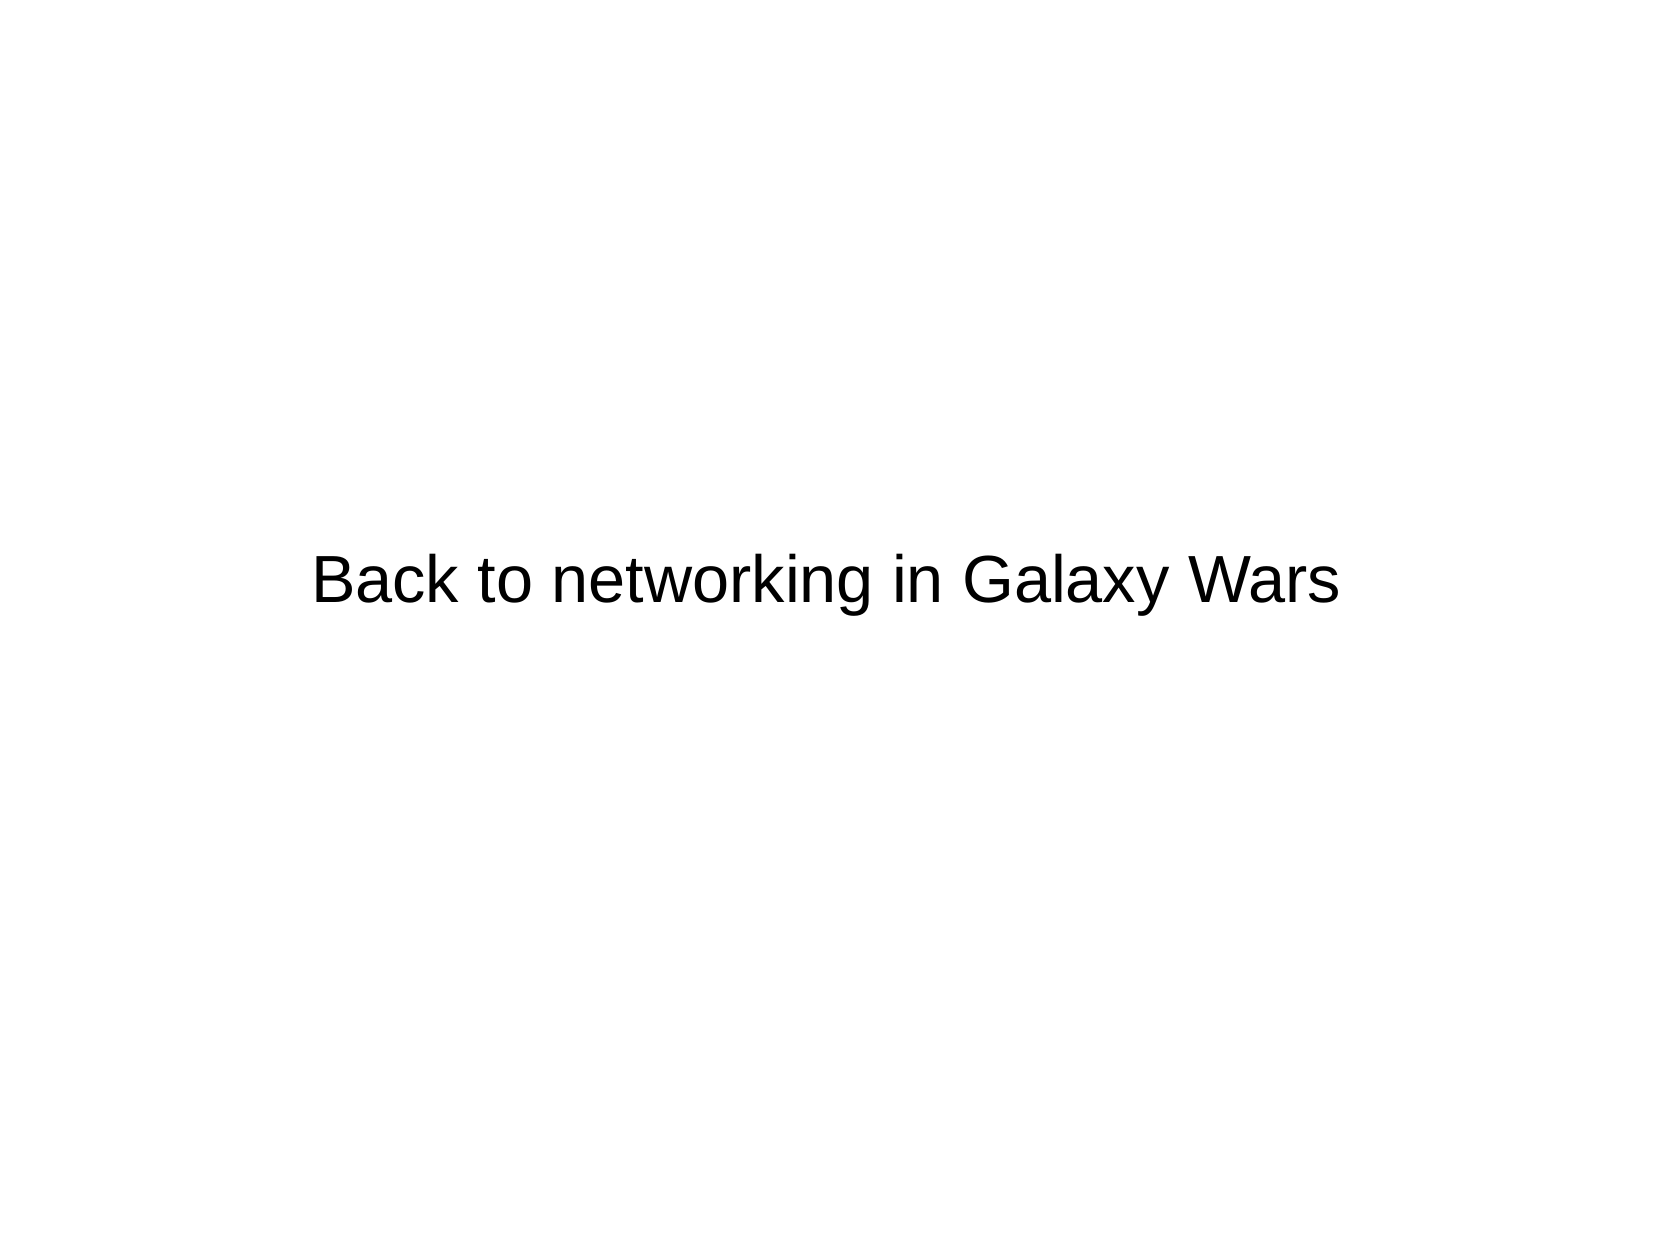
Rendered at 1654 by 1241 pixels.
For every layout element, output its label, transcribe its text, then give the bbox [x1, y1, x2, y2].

subtitle Back to networking in Galaxy Wars [82, 49, 1571, 1109]
